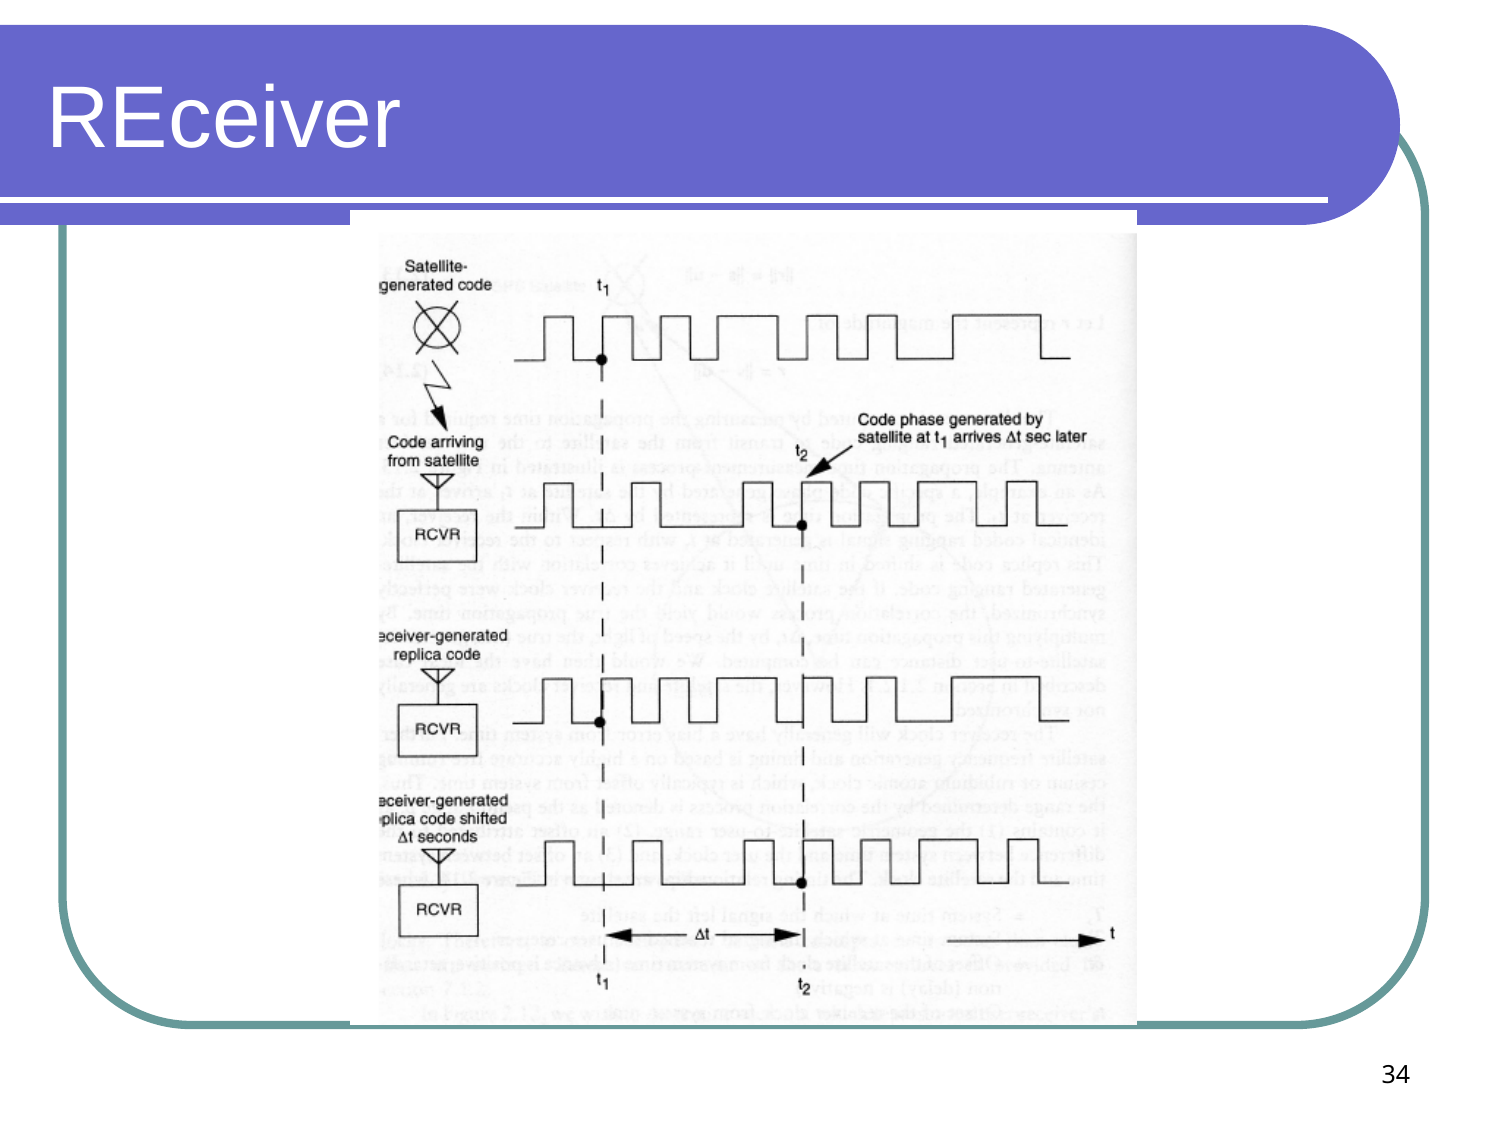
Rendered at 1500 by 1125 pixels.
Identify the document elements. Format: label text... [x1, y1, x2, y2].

title REceiver [31, 37, 1347, 188]
picture [350, 210, 1137, 1026]
text_box <number> [1074, 1025, 1426, 1101]
